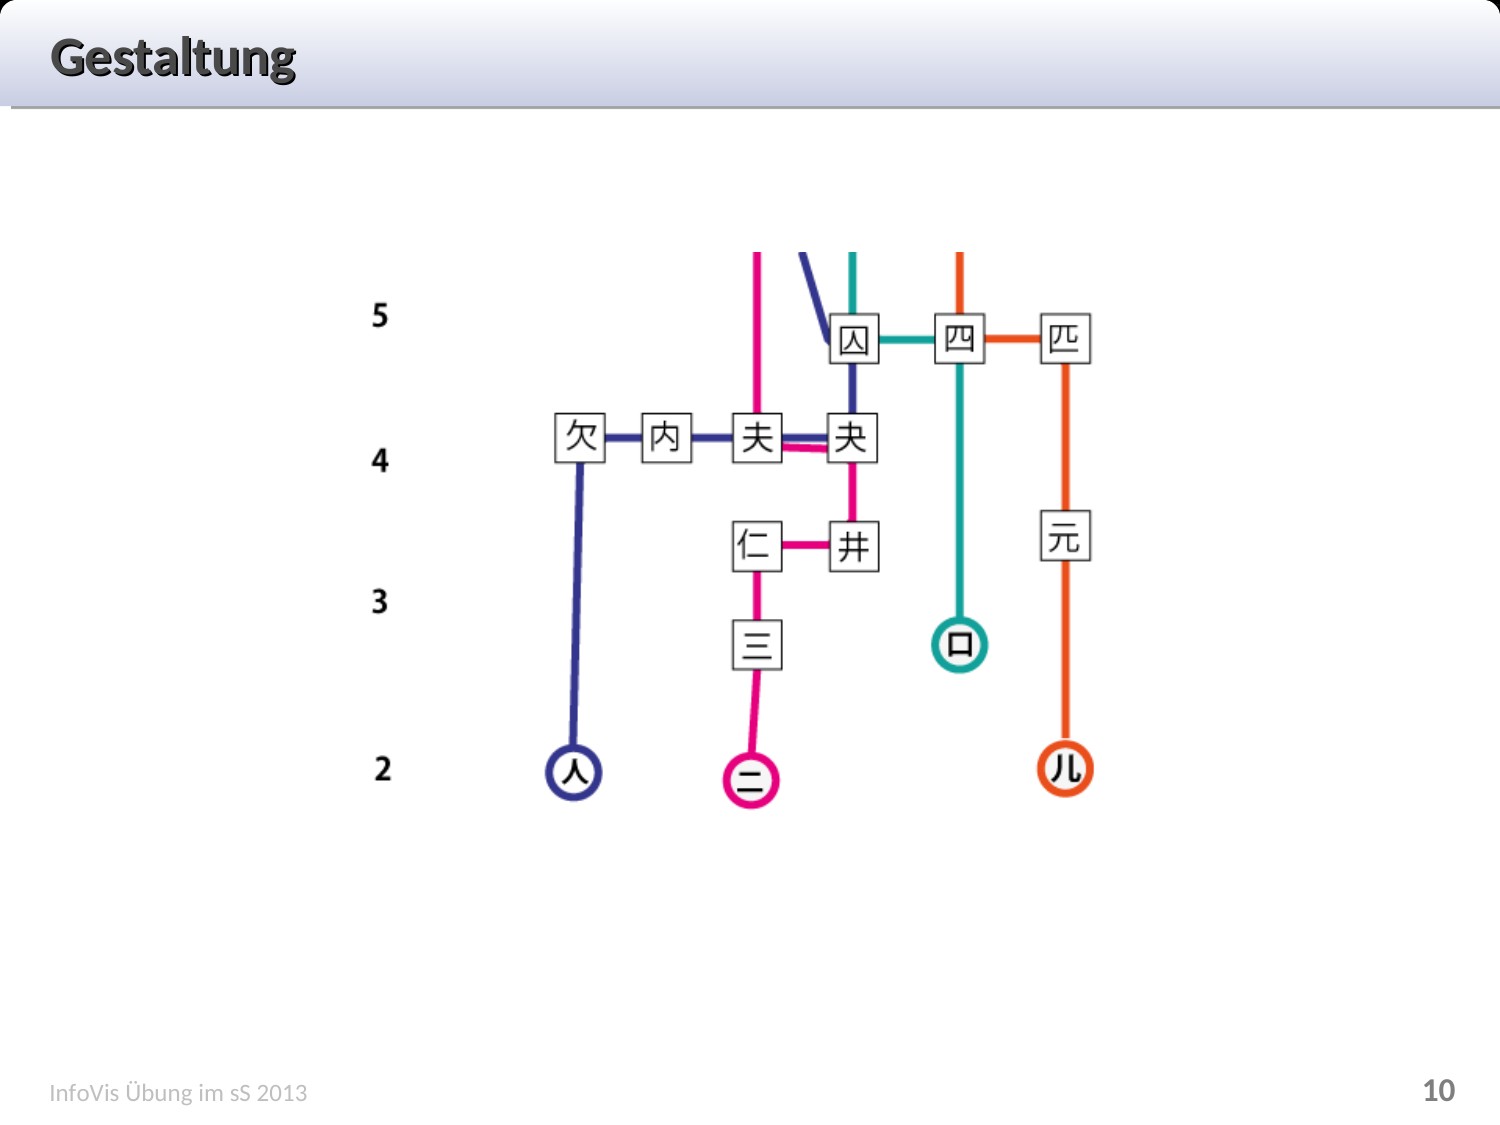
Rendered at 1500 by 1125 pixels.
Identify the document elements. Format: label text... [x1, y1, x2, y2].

text_box <Nummer> [1295, 1060, 1471, 1116]
text_box Gestaltung [35, 0, 1463, 106]
picture [334, 252, 1166, 873]
